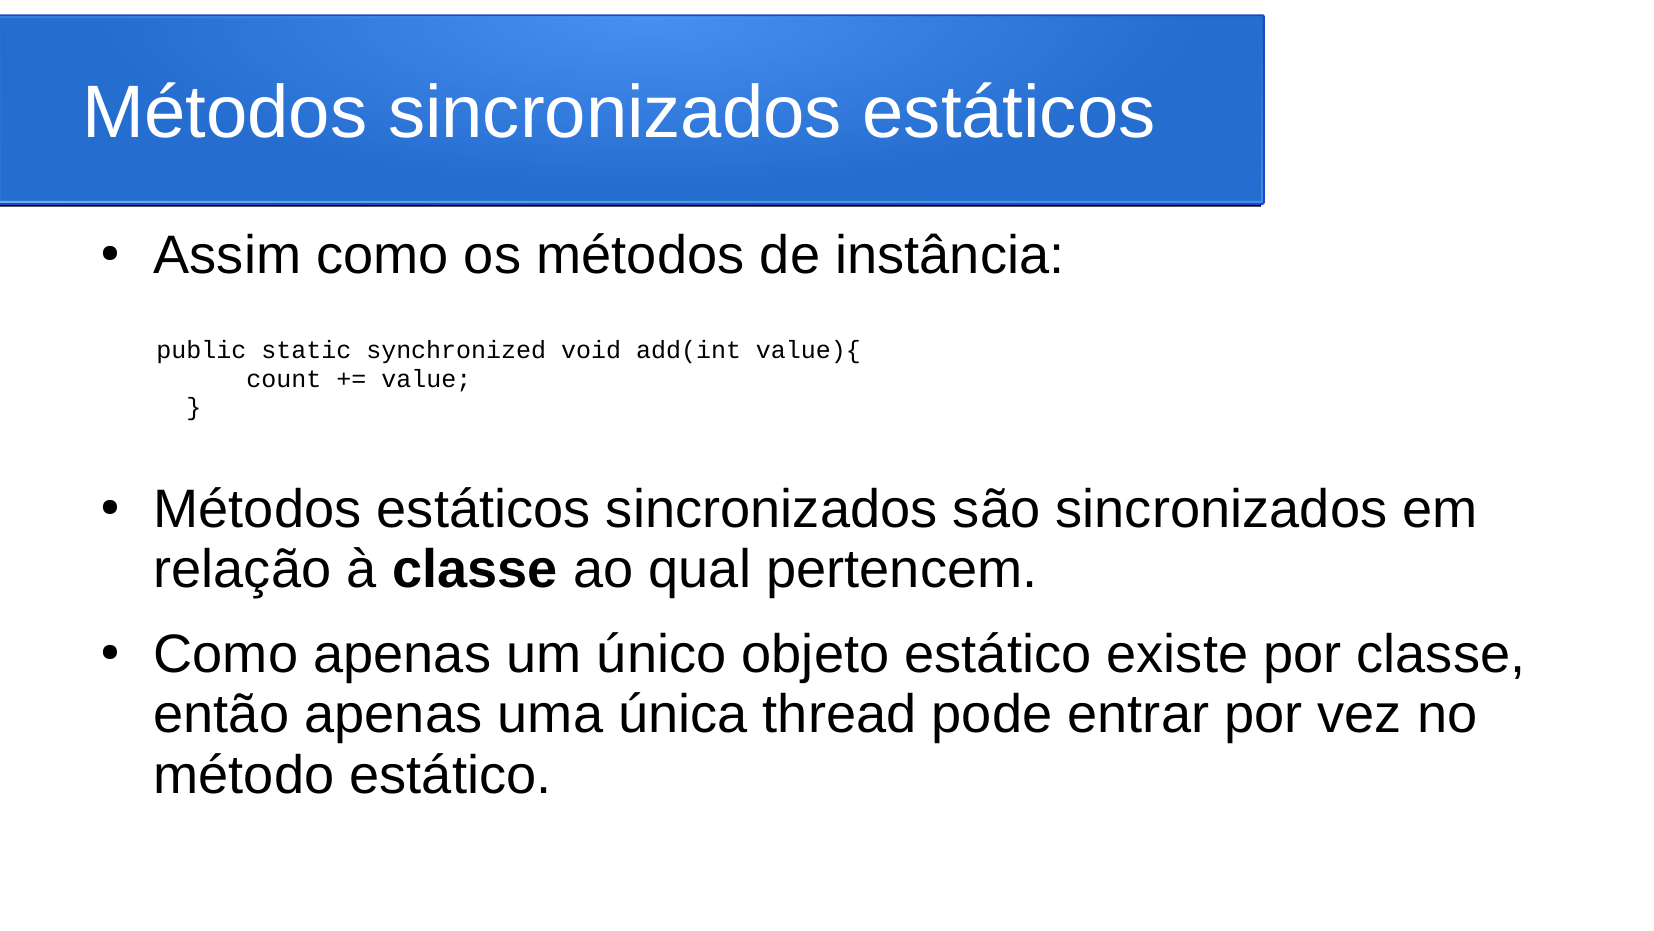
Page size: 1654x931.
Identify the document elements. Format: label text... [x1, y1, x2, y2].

list Métodos estáticos sincronizados são sincronizados em relação à classe ao qual pertencem. Como apenas um único objeto estático existe por classe, então apenas uma única thread pode entrar por vez no método estático. [82, 478, 1571, 863]
title Métodos sincronizados estáticos [82, 35, 1235, 189]
list Assim como os métodos de instância: [82, 224, 1571, 331]
text_box public static synchronized void add(int value){ count += value; } [141, 330, 980, 459]
